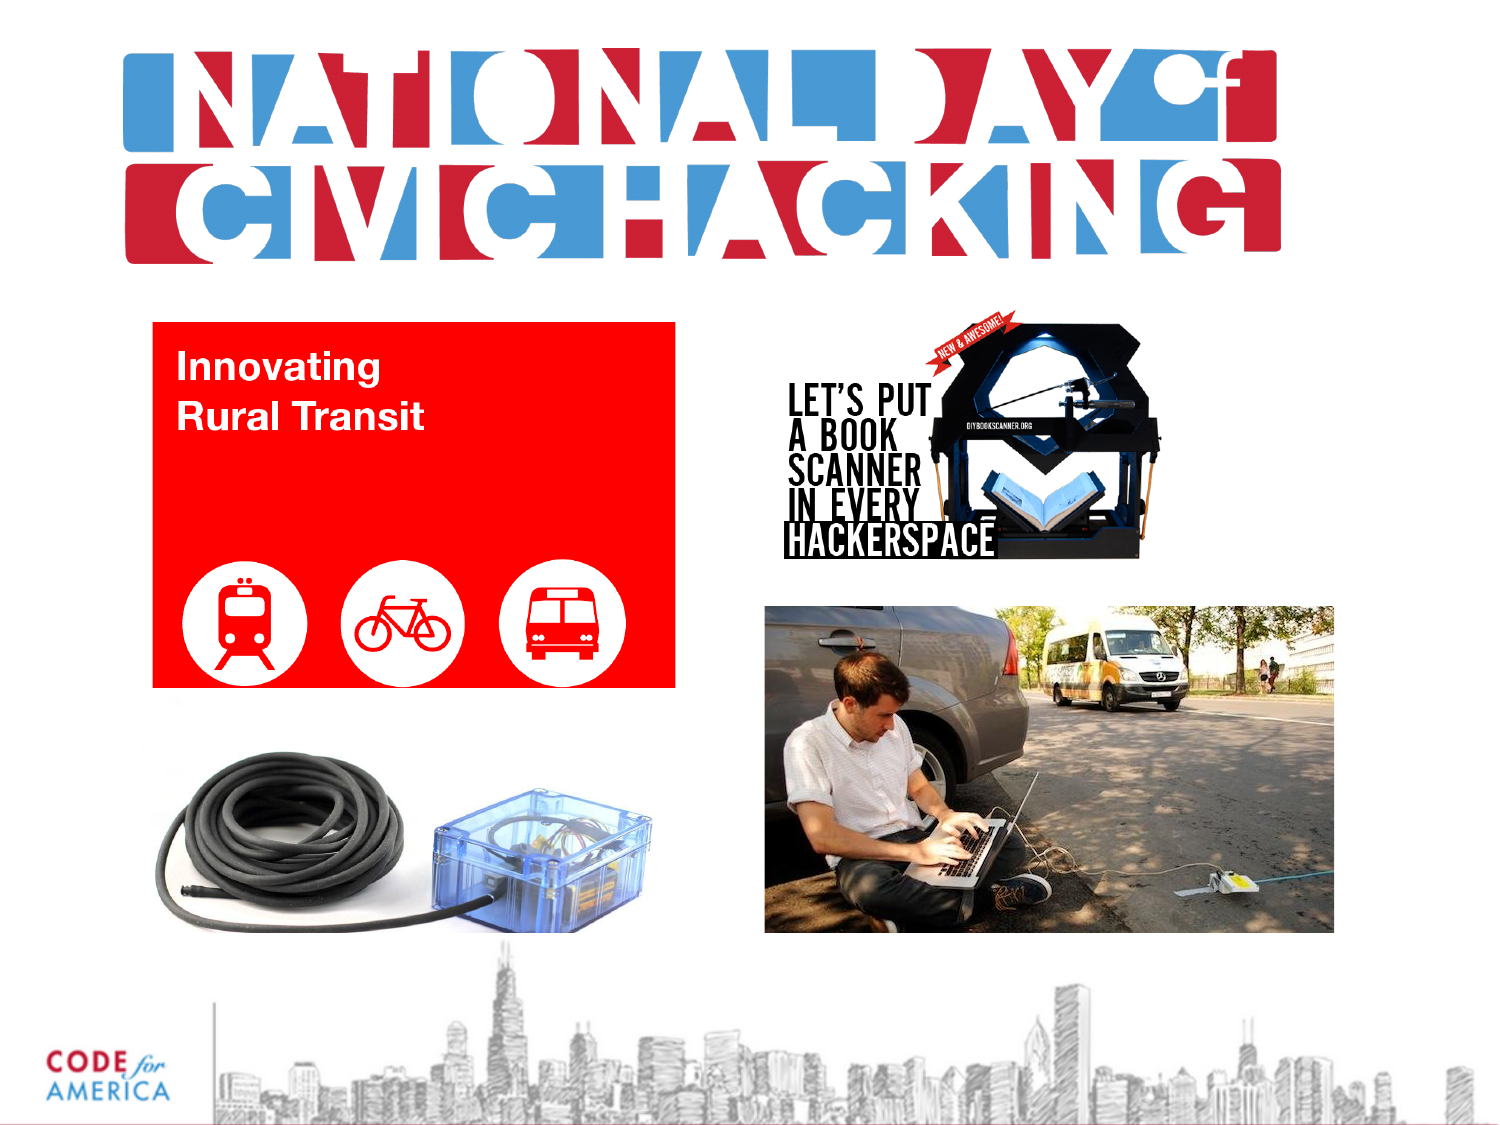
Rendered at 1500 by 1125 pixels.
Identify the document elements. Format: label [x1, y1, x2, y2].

text_box [778, 292, 1166, 580]
text_box [0, 322, 1500, 1125]
text_box [123, 48, 1281, 264]
